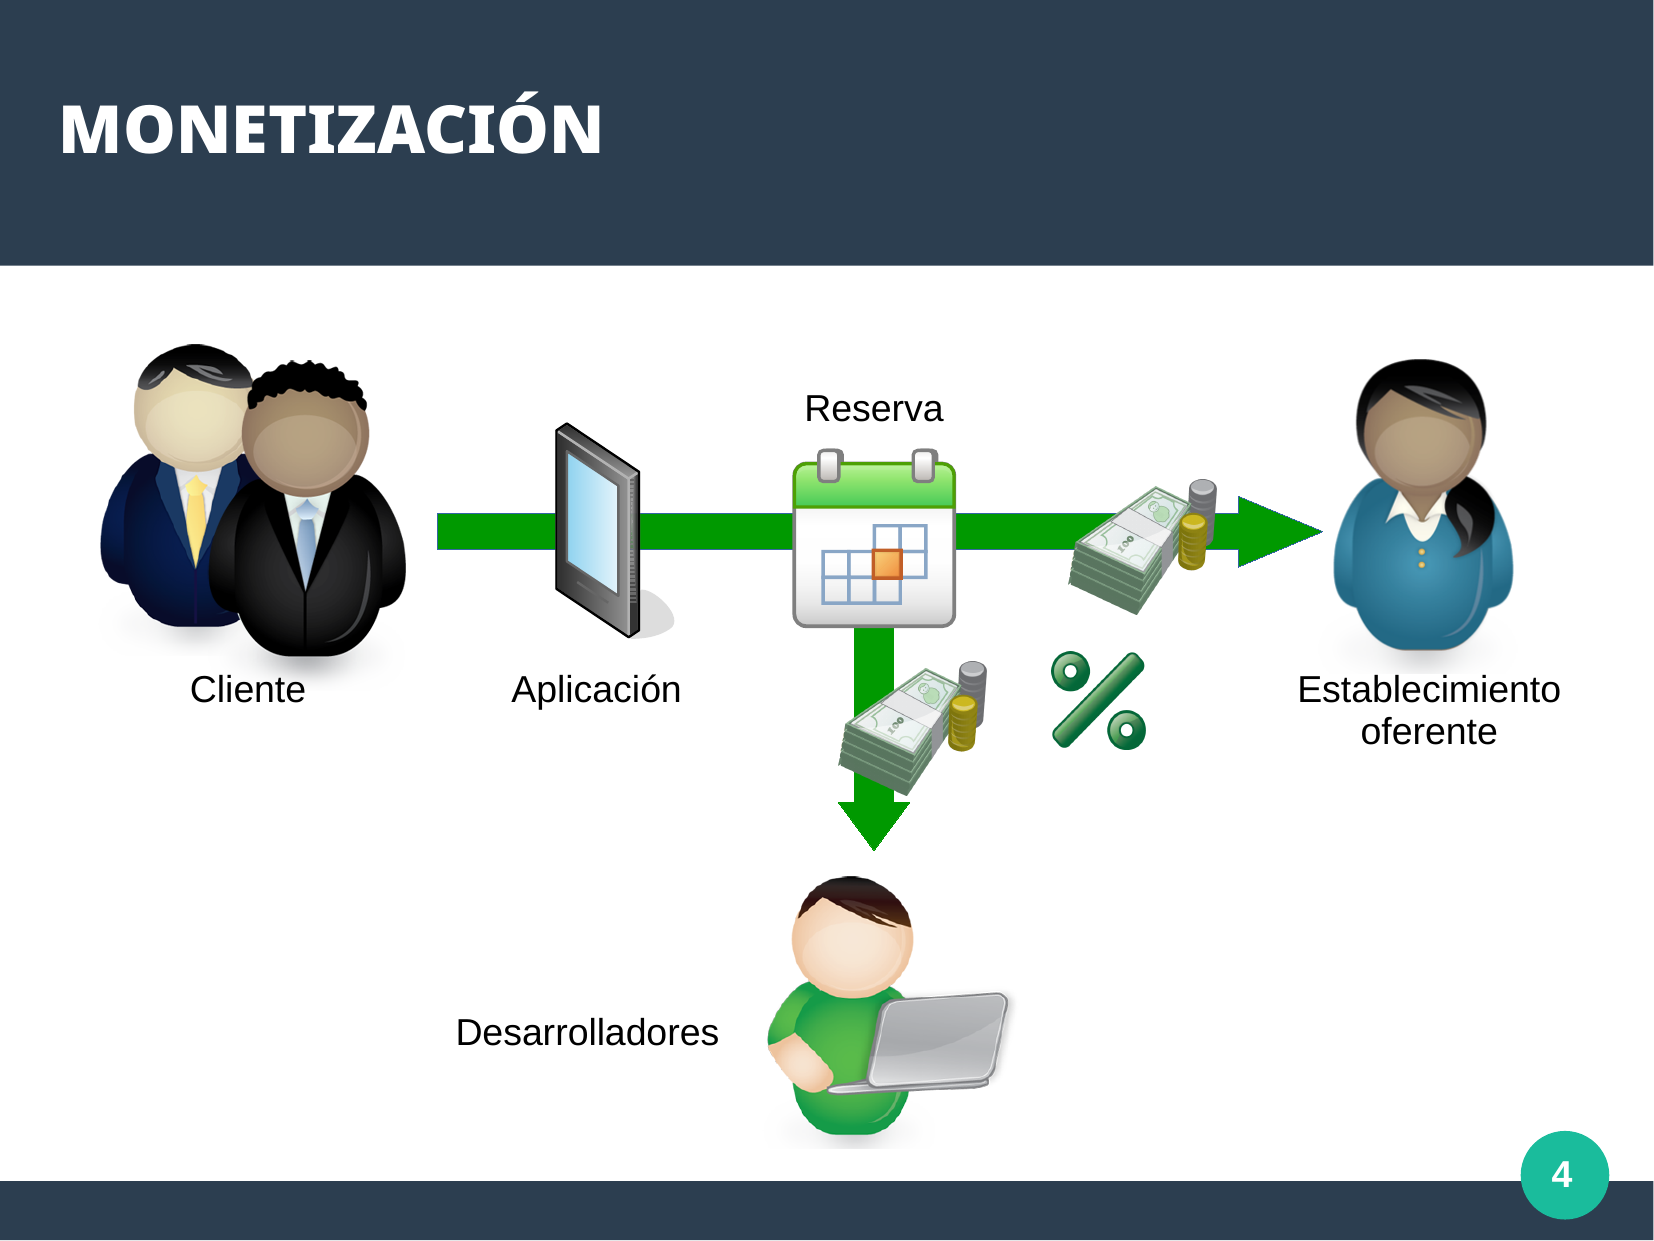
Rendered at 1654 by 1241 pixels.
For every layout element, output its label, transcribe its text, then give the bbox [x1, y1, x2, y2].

text_box <número> [1536, 1145, 1654, 1216]
text_box [632, 590, 674, 638]
picture [755, 859, 1022, 1149]
picture [70, 318, 438, 692]
text_box [854, 650, 894, 661]
text_box [641, 513, 761, 550]
picture [838, 661, 987, 796]
picture [1299, 340, 1551, 661]
text_box Desarrolladores [425, 1003, 750, 1063]
text_box Cliente [94, 661, 402, 719]
picture [1068, 479, 1217, 615]
text_box [986, 513, 1068, 550]
picture [1051, 651, 1146, 751]
text_box Aplicación [442, 661, 751, 719]
text_box Reserva [720, 380, 1028, 438]
title MONETIZACIÓN [59, 49, 1595, 207]
text_box [438, 513, 555, 550]
text_box [1217, 496, 1299, 568]
text_box [558, 426, 637, 635]
text_box [838, 796, 910, 851]
picture [761, 438, 986, 650]
text_box Establecimiento oferente [1275, 661, 1583, 761]
